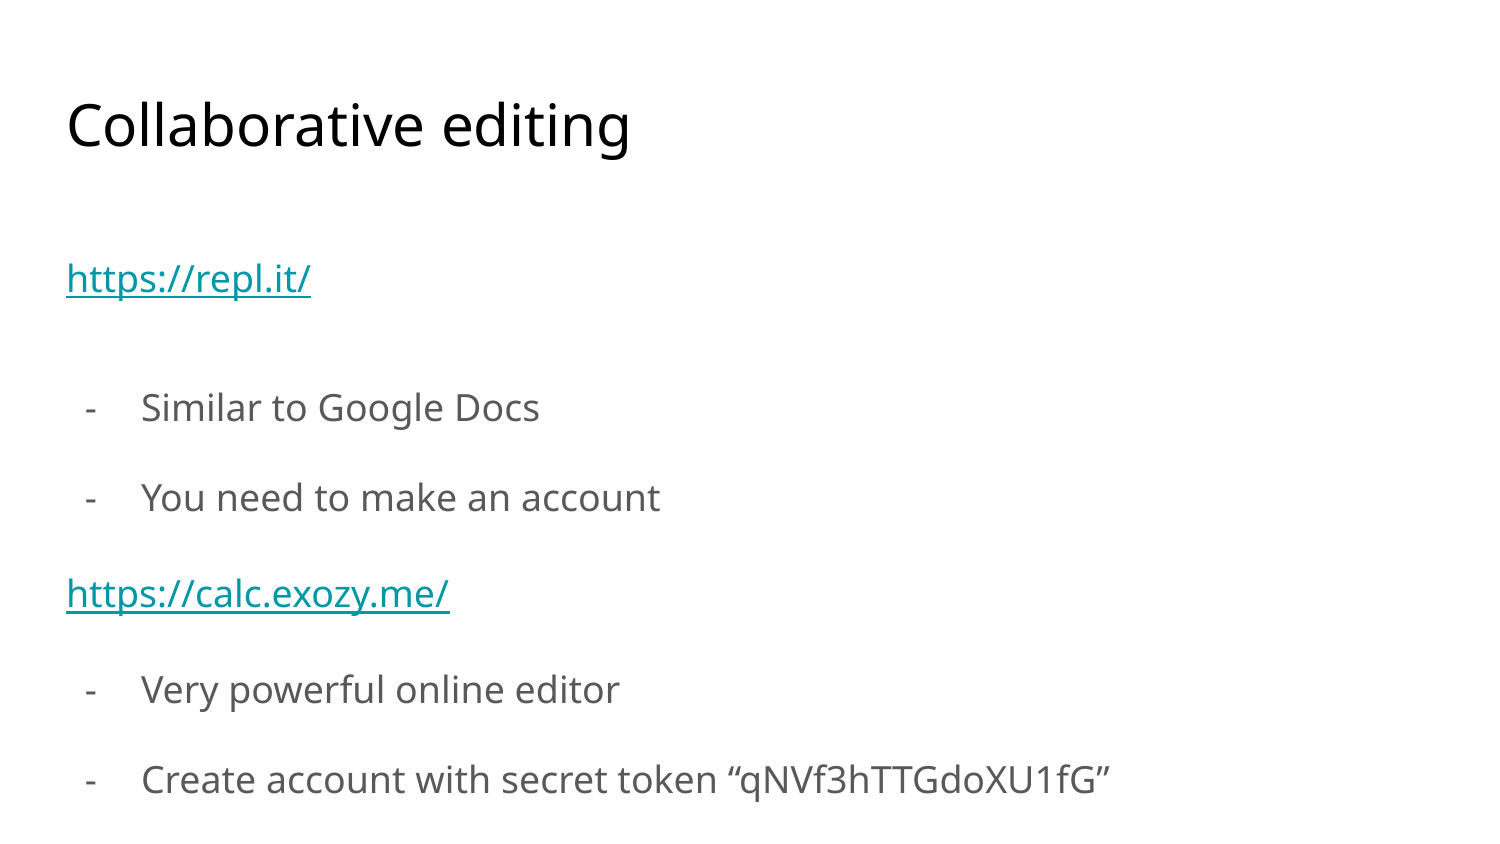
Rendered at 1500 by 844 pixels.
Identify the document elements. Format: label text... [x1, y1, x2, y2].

list https://repl.it/ Similar to Google Docs You need to make an account https://calc.exozy.me/ Very powerful online editor Create account with secret token “qNVf3hTTGdoXU1fG” [51, 189, 1449, 750]
title Collaborative editing [51, 72, 1449, 167]
